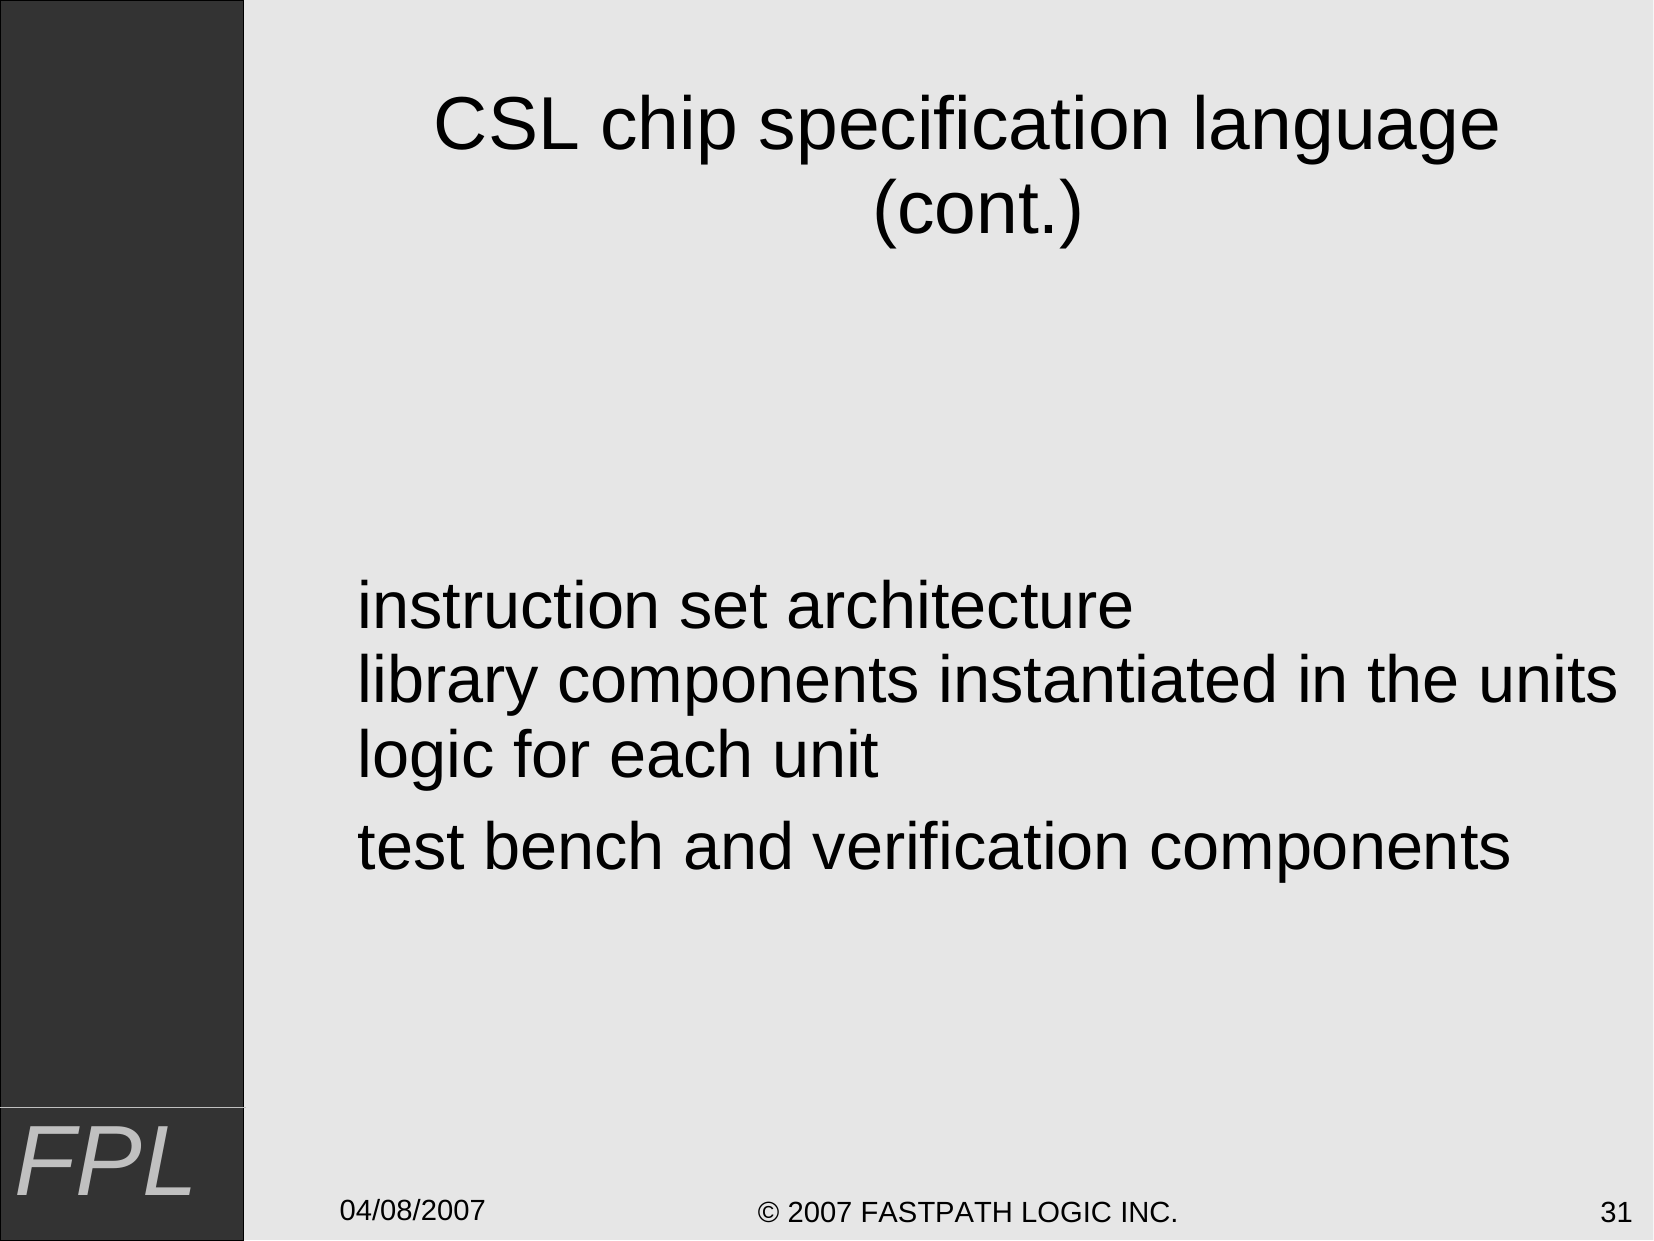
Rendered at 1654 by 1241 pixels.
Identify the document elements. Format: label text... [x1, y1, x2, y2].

subtitle instruction set architecture library components instantiated in the units logic for each unit test bench and verification components [322, 272, 1635, 1179]
title CSL chip specification language (cont.) [427, 54, 1530, 272]
